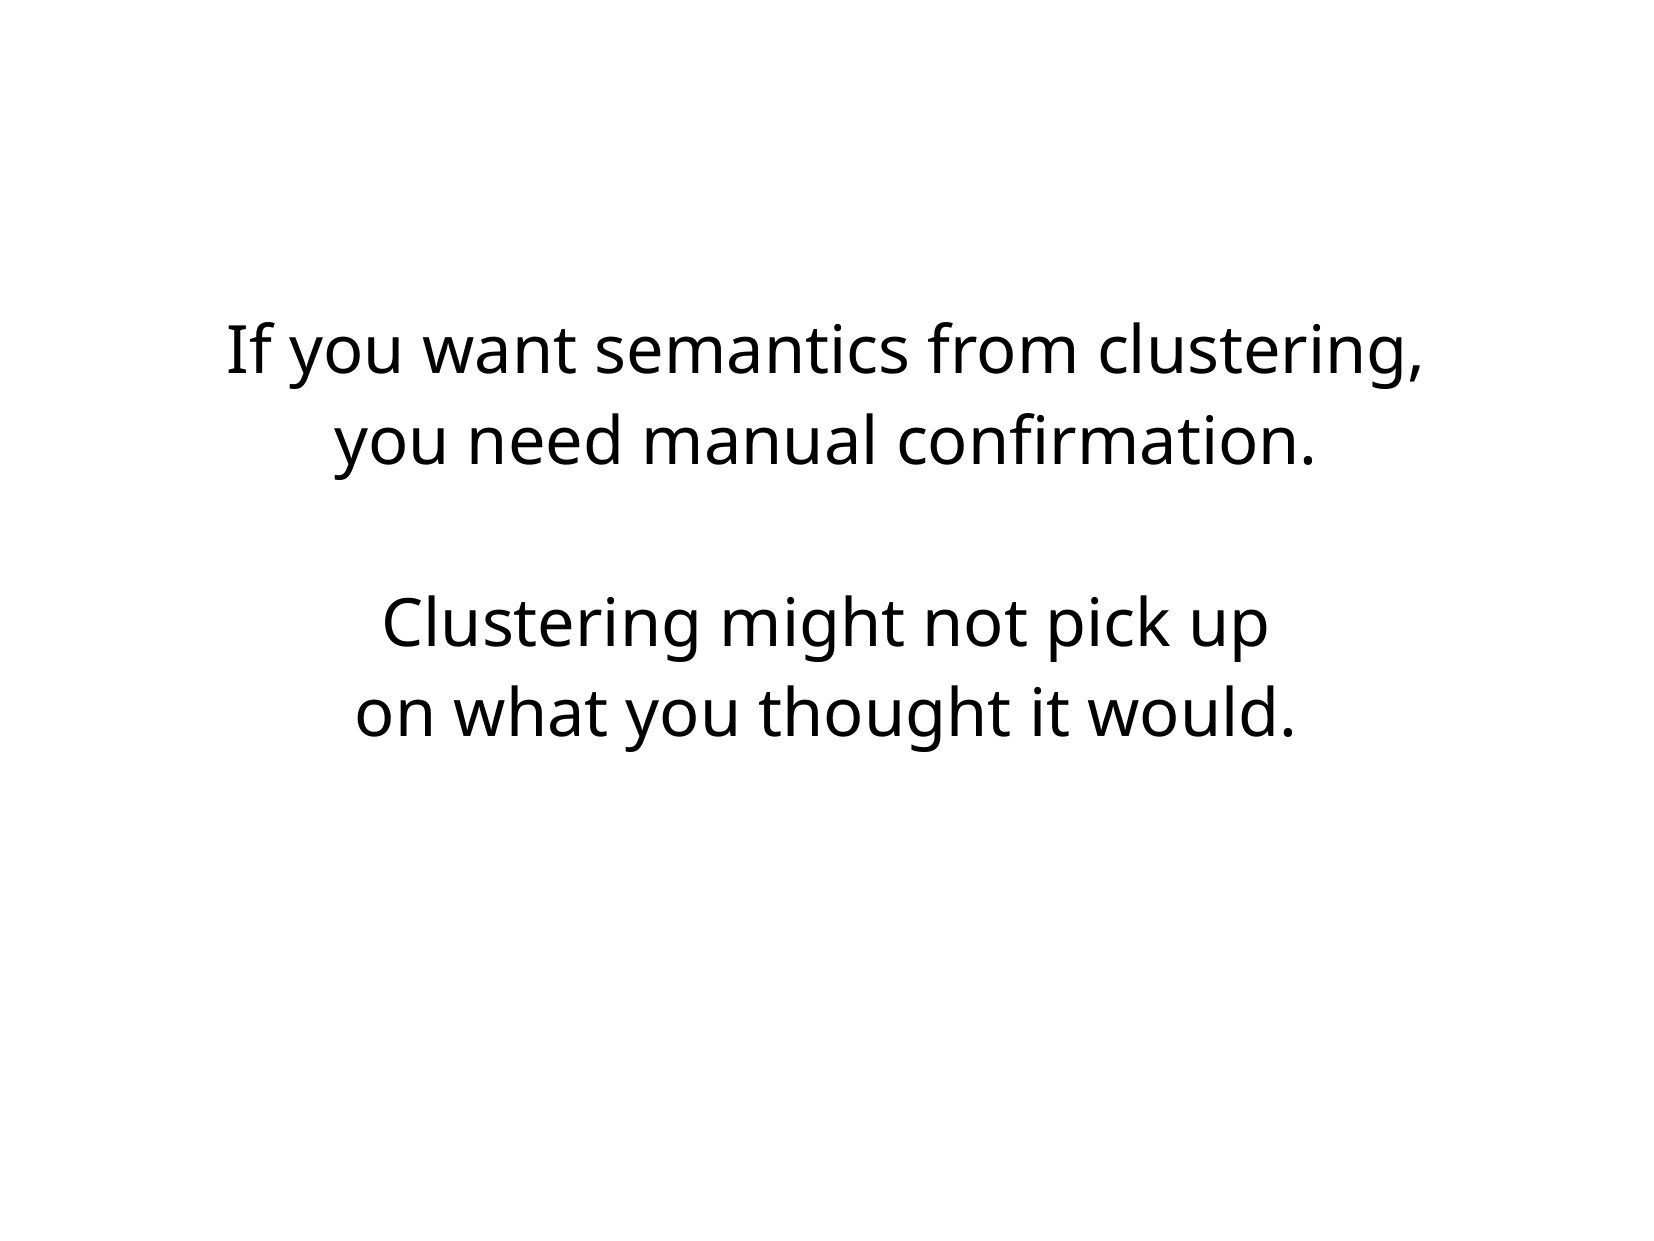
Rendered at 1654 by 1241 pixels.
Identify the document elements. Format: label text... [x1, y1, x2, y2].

subtitle If you want semantics from clustering, you need manual confirmation. Clustering might not pick up on what you thought it would. [82, 49, 1571, 1010]
